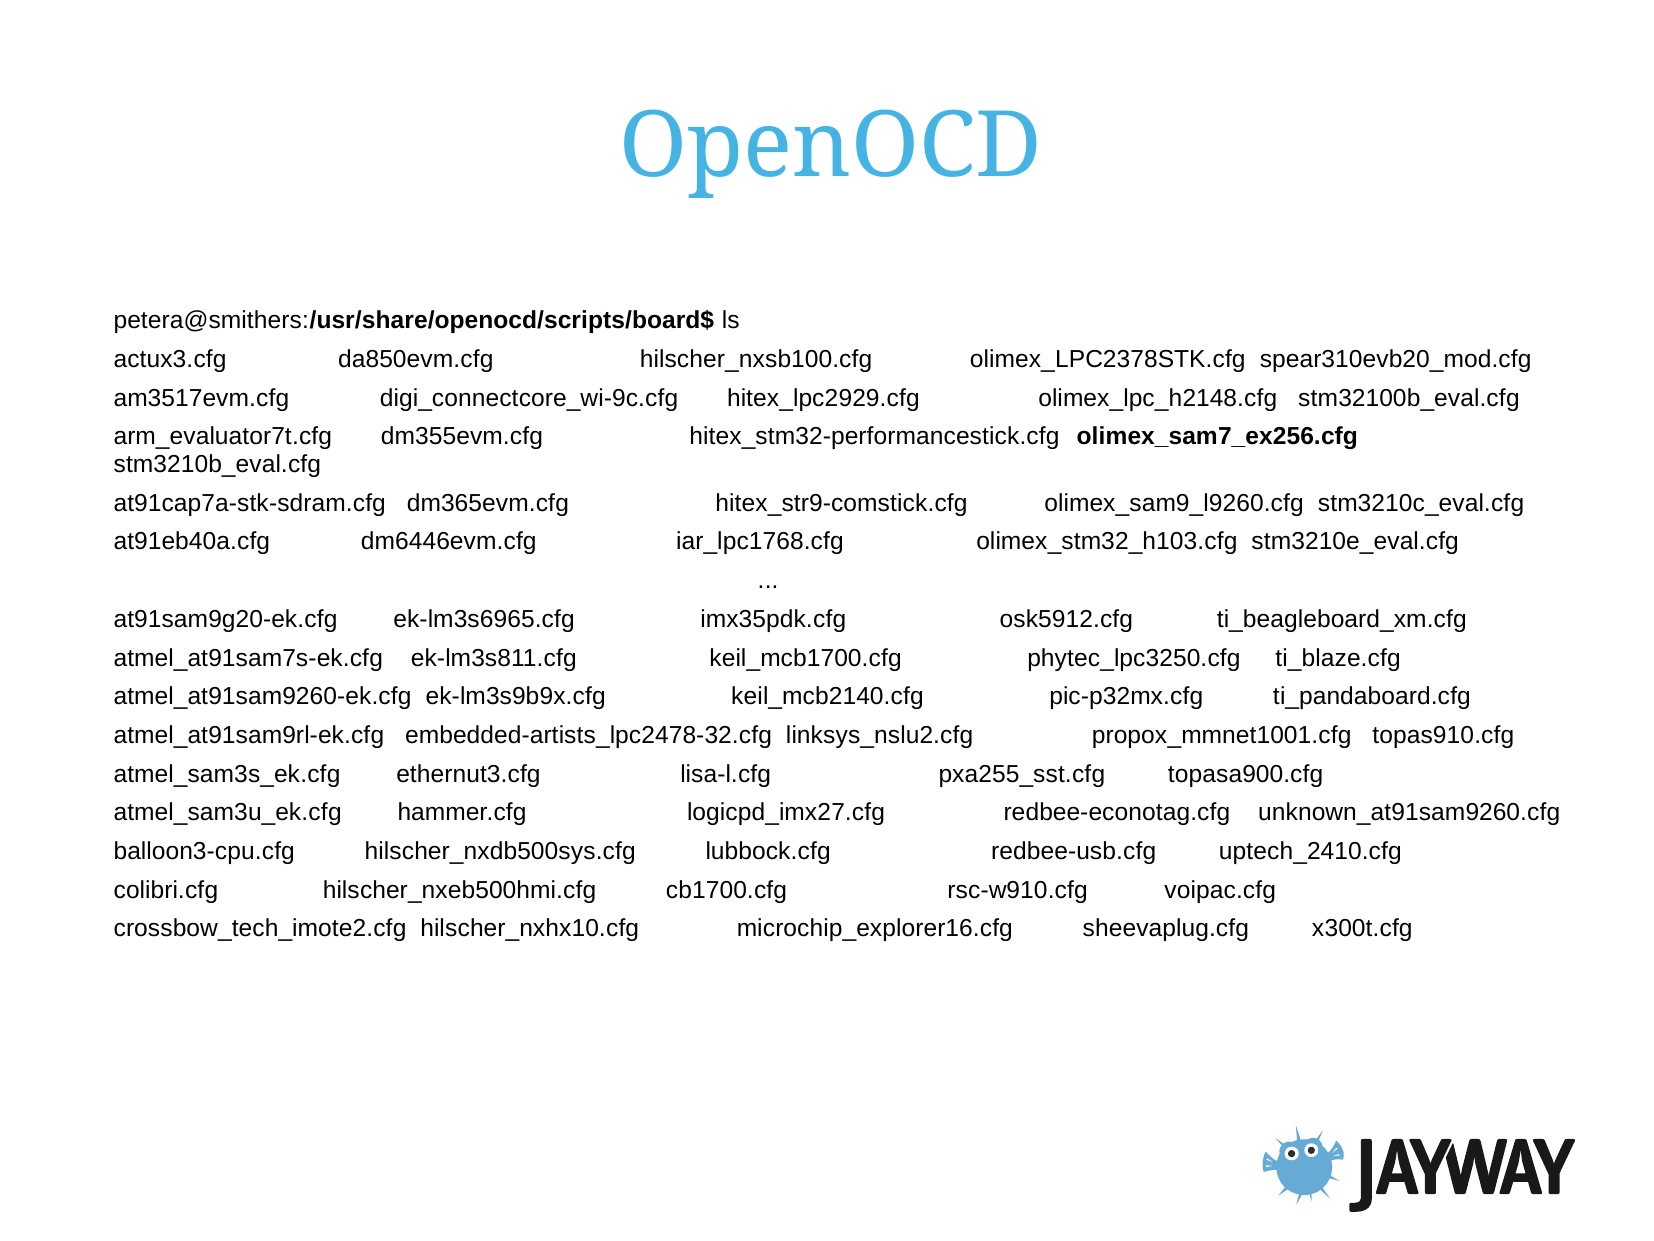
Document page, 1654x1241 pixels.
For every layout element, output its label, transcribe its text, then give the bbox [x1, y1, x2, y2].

list petera@smithers:/usr/share/openocd/scripts/board$ ls actux3.cfg da850evm.cfg hilscher_nxsb100.cfg olimex_LPC2378STK.cfg spear310evb20_mod.cfg am3517evm.cfg digi_connectcore_wi-9c.cfg hitex_lpc2929.cfg olimex_lpc_h2148.cfg stm32100b_eval.cfg arm_evaluator7t.cfg dm355evm.cfg hitex_stm32-performancestick.cfg olimex_sam7_ex256.cfg stm3210b_eval.cfg at91cap7a-stk-sdram.cfg dm365evm.cfg hitex_str9-comstick.cfg olimex_sam9_l9260.cfg stm3210c_eval.cfg at91eb40a.cfg dm6446evm.cfg iar_lpc1768.cfg olimex_stm32_h103.cfg stm3210e_eval.cfg ... at91sam9g20-ek.cfg ek-lm3s6965.cfg imx35pdk.cfg osk5912.cfg ti_beagleboard_xm.cfg atmel_at91sam7s-ek.cfg ek-lm3s811.cfg keil_mcb1700.cfg phytec_lpc3250.cfg ti_blaze.cfg atmel_at91sam9260-ek.cfg ek-lm3s9b9x.cfg keil_mcb2140.cfg pic-p32mx.cfg ti_pandaboard.cfg atmel_at91sam9rl-ek.cfg embedded-artists_lpc2478-32.cfg linksys_nslu2.cfg propox_mmnet1001.cfg topas910.cfg atmel_sam3s_ek.cfg ethernut3.cfg lisa-l.cfg pxa255_sst.cfg topasa900.cfg atmel_sam3u_ek.cfg hammer.cfg logicpd_imx27.cfg redbee-econotag.cfg unknown_at91sam9260.cfg balloon3-cpu.cfg hilscher_nxdb500sys.cfg lubbock.cfg redbee-usb.cfg uptech_2410.cfg colibri.cfg hilscher_nxeb500hmi.cfg cb1700.cfg rsc-w910.cfg voipac.cfg crossbow_tech_imote2.cfg hilscher_nxhx10.cfg microchip_explorer16.cfg sheevaplug.cfg x300t.cfg [87, 306, 1576, 1088]
title OpenOCD [87, 37, 1576, 245]
